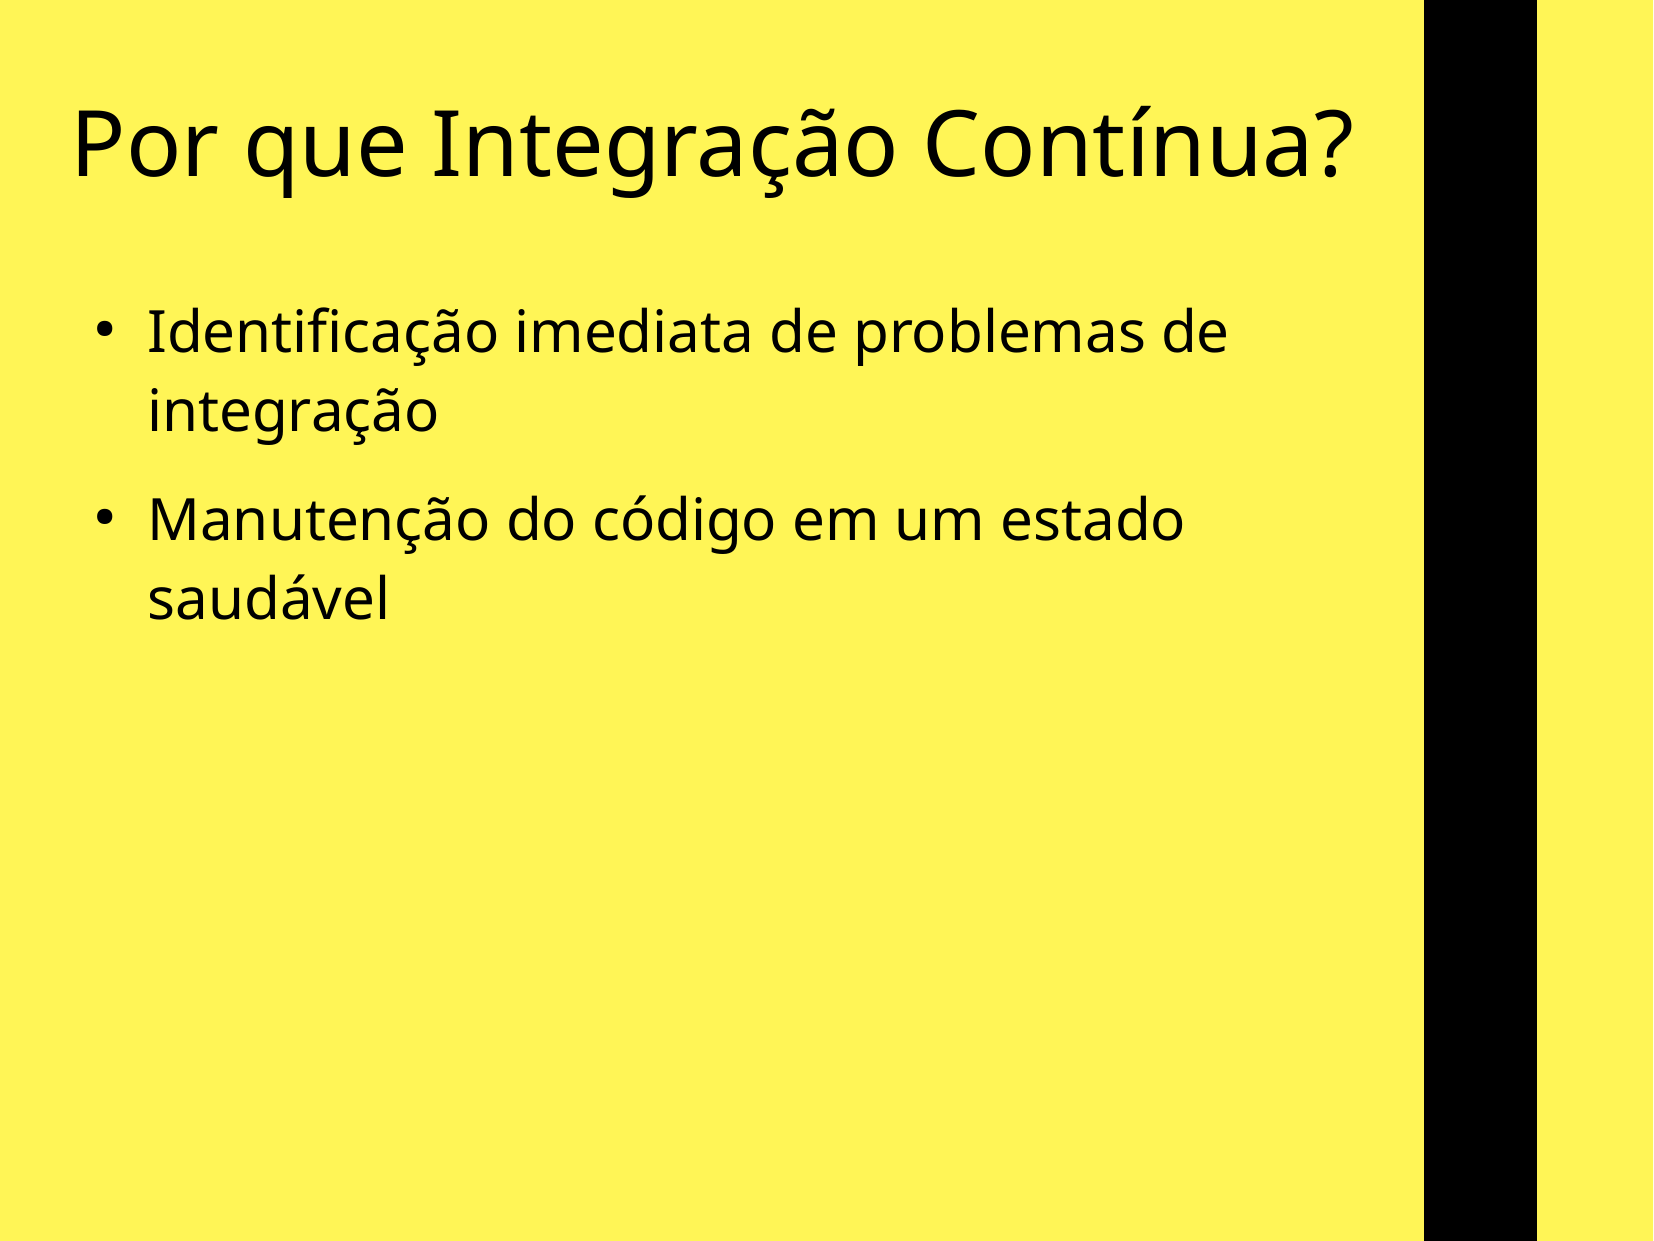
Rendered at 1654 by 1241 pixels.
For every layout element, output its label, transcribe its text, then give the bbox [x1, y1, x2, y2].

picture [0, 0, 1424, 1241]
list Identificação imediata de problemas de integração Manutenção do código em um estado saudável [76, 290, 1388, 676]
picture [1537, 0, 1654, 1241]
title Por que Integração Contínua? [70, 37, 1388, 245]
